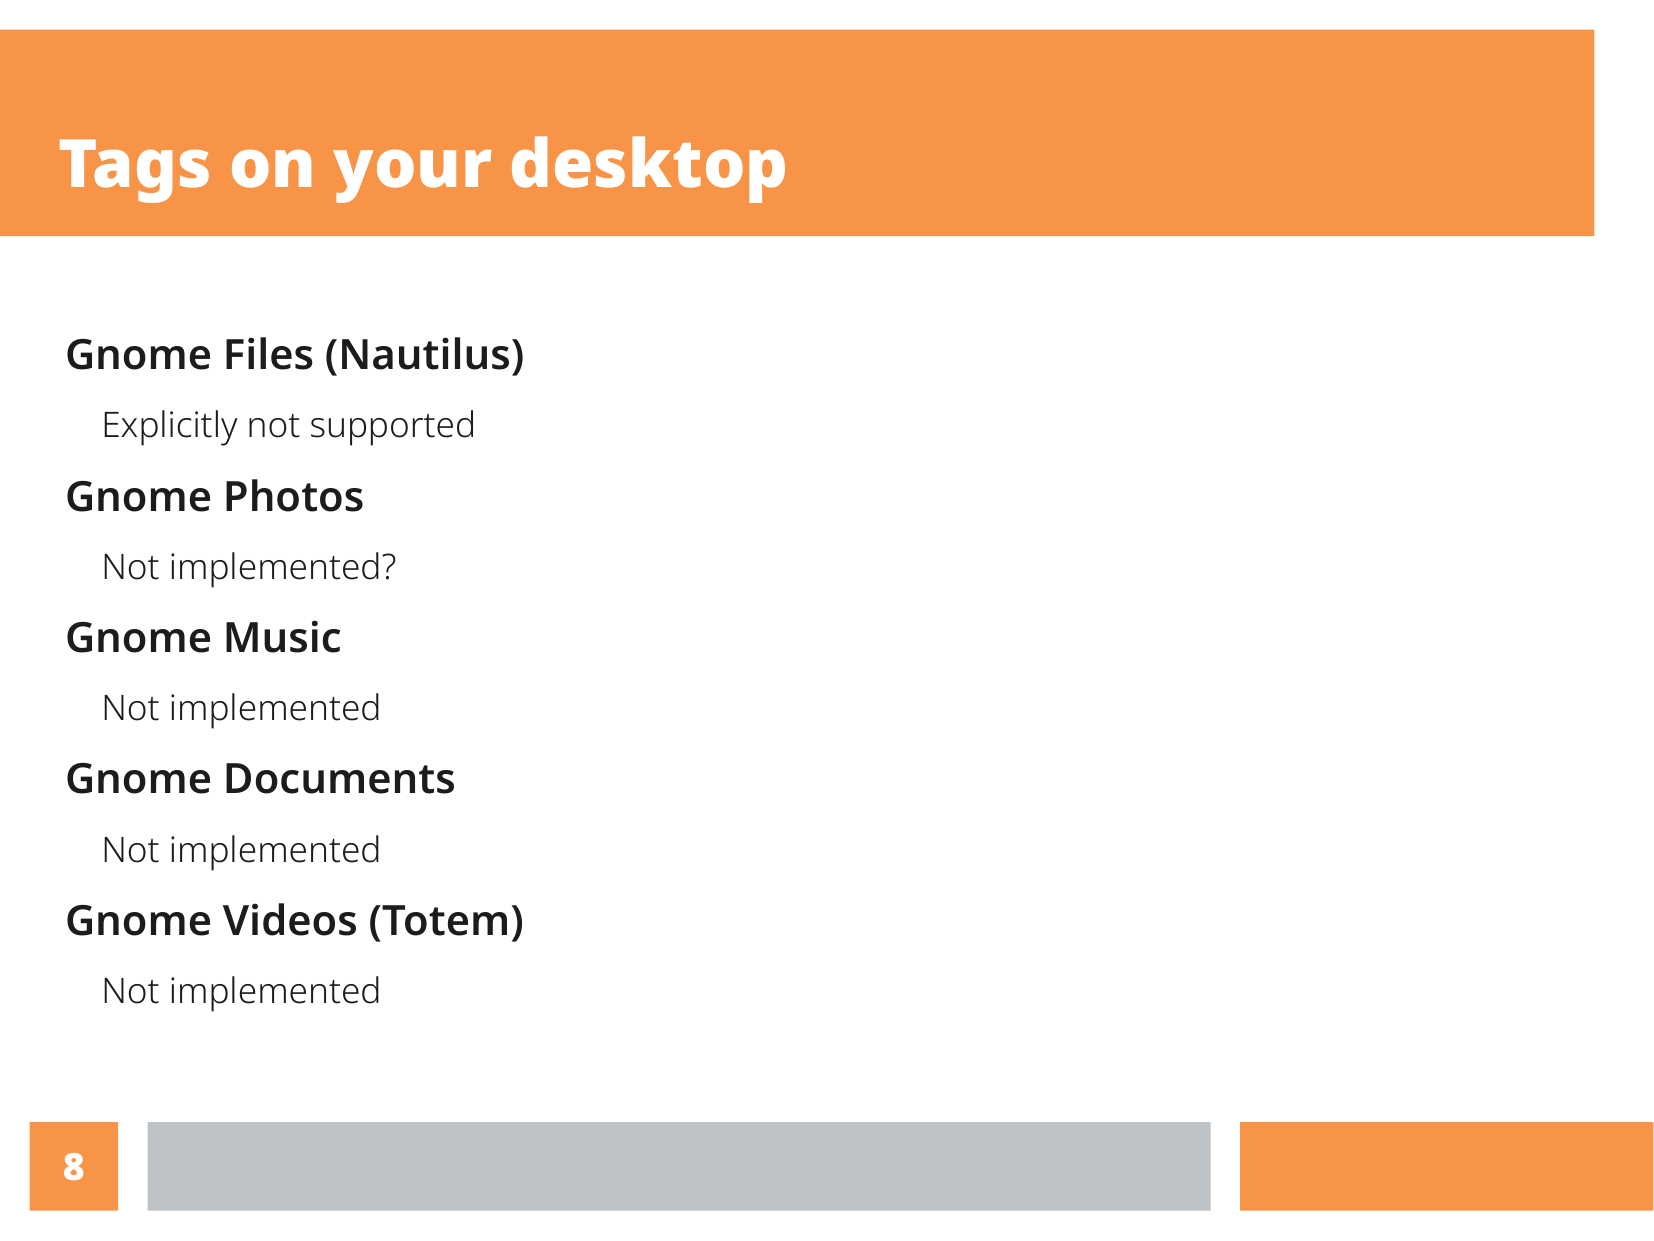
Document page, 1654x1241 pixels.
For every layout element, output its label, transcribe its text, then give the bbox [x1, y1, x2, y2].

title Tags on your desktop [59, 59, 1595, 207]
list Gnome Files (Nautilus) Explicitly not supported Gnome Photos Not implemented? Gnome Music Not implemented Gnome Documents Not implemented Gnome Videos (Totem) Not implemented [64, 324, 1571, 1093]
